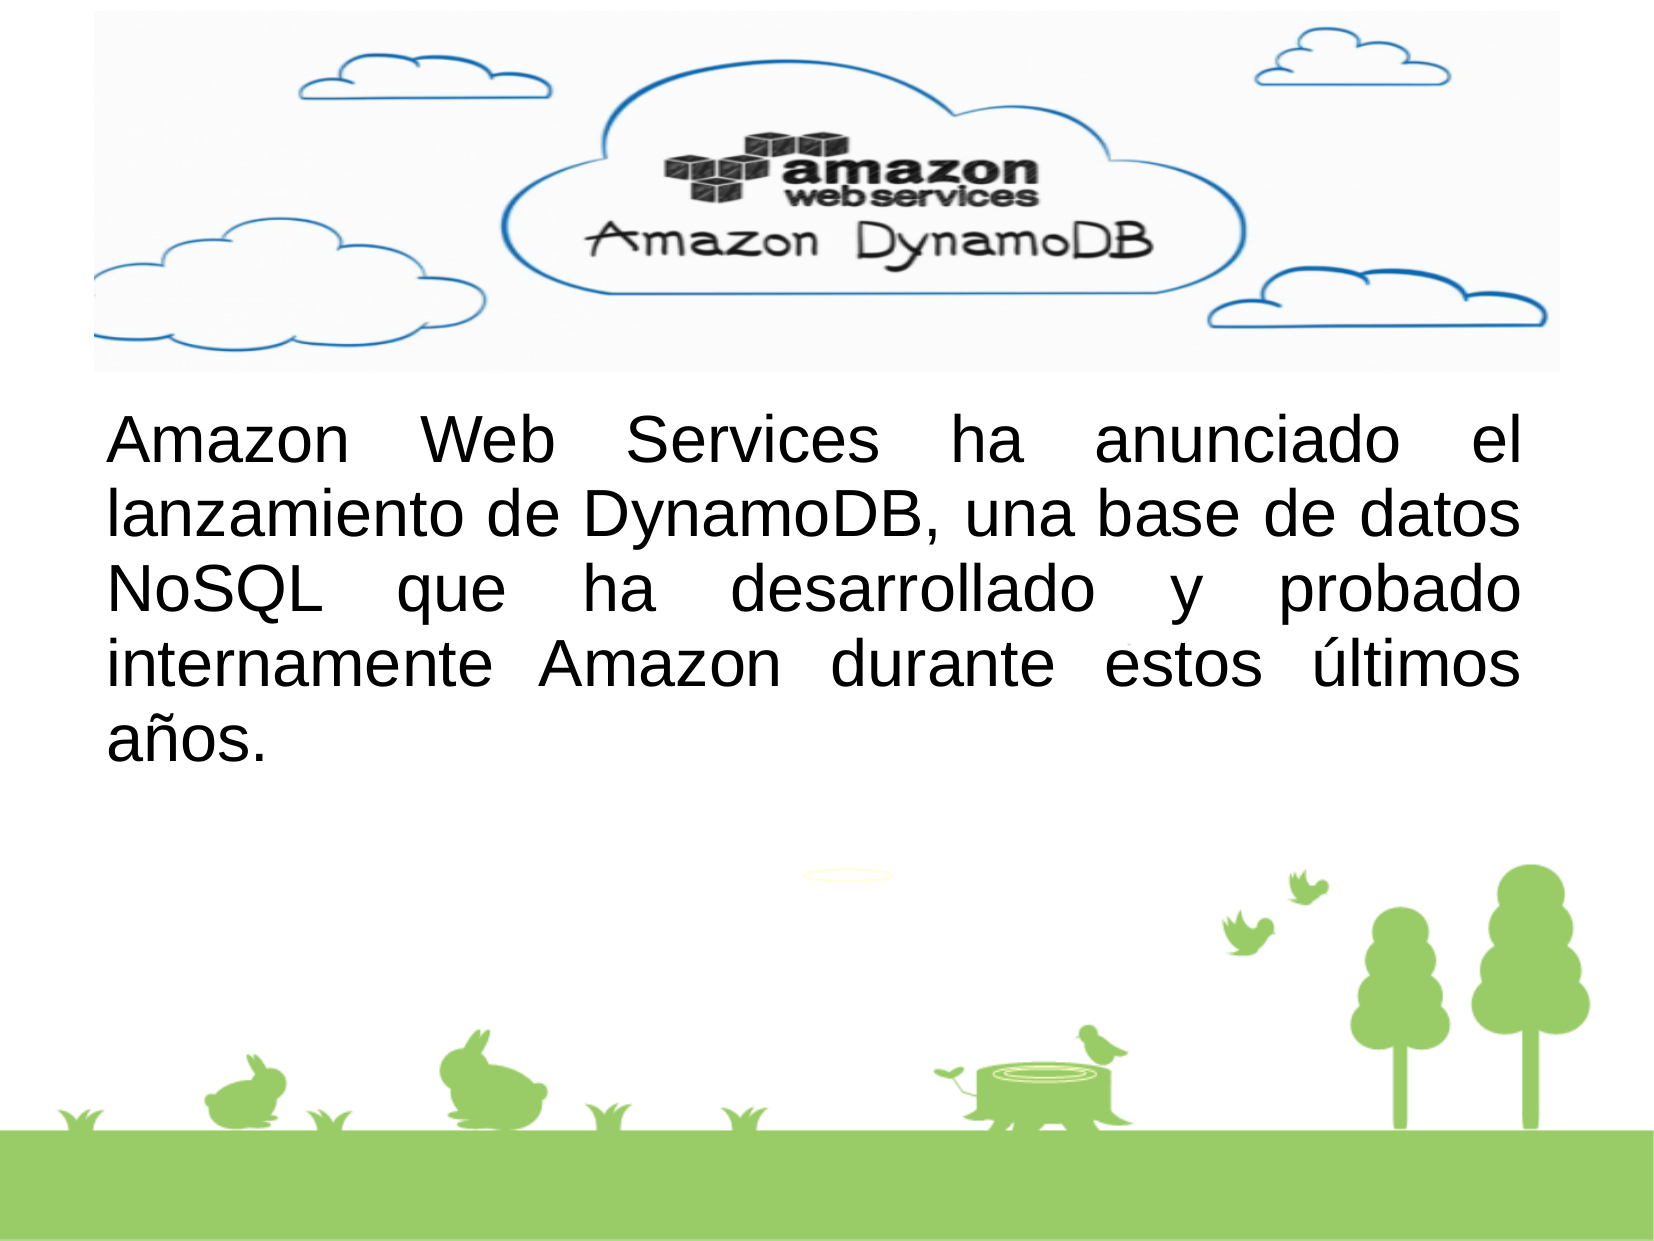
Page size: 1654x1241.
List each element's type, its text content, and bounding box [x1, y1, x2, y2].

list Amazon Web Services ha anunciado el lanzamiento de DynamoDB, una base de datos NoSQL que ha desarrollado y probado internamente Amazon durante estos últimos años. [35, 401, 1524, 1121]
picture [0, 0, 1654, 1241]
